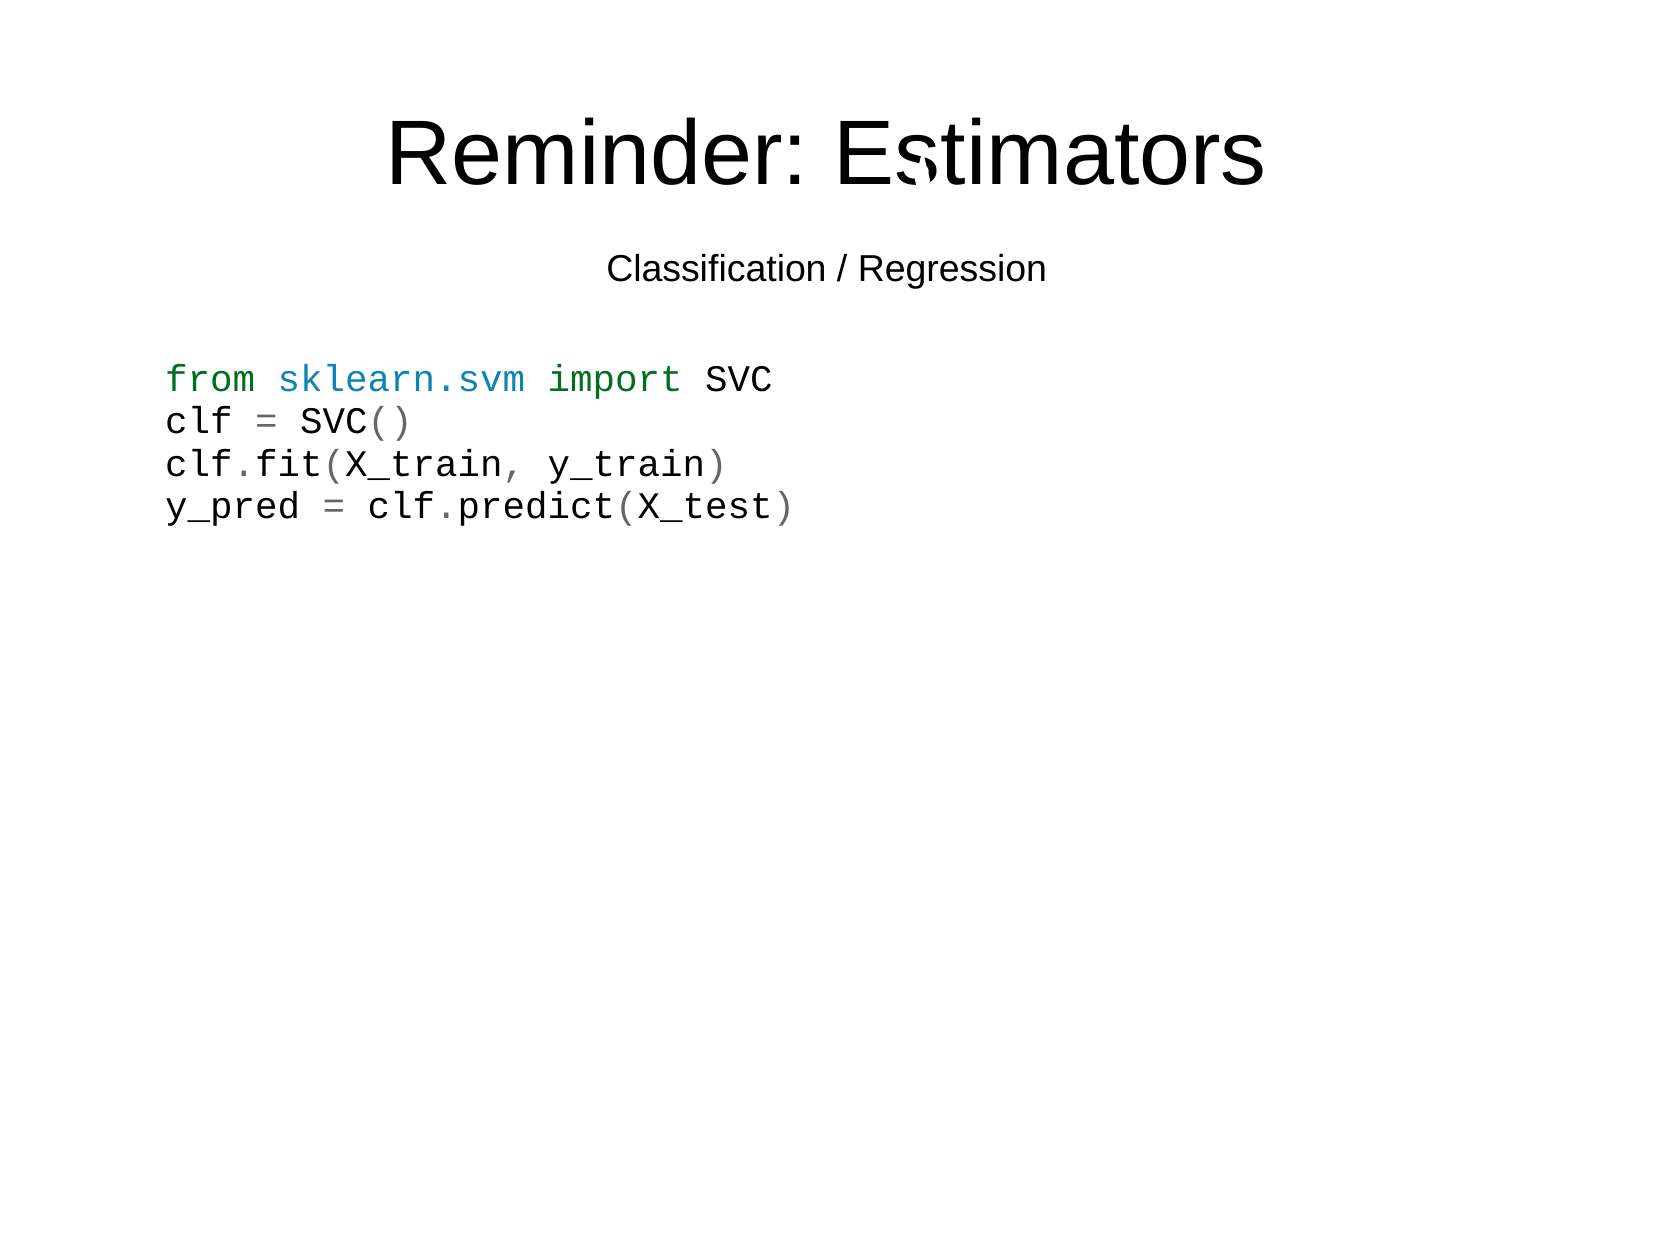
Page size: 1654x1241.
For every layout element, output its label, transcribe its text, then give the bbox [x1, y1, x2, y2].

text_box Classification / Regression [556, 240, 1097, 316]
title Reminder: Estimators [82, 49, 1571, 257]
text_box from sklearn.svm import SVC clf = SVC() clf.fit(X_train, y_train) y_pred = clf.predict(X_test) [165, 360, 1206, 532]
text_box [915, 150, 931, 211]
